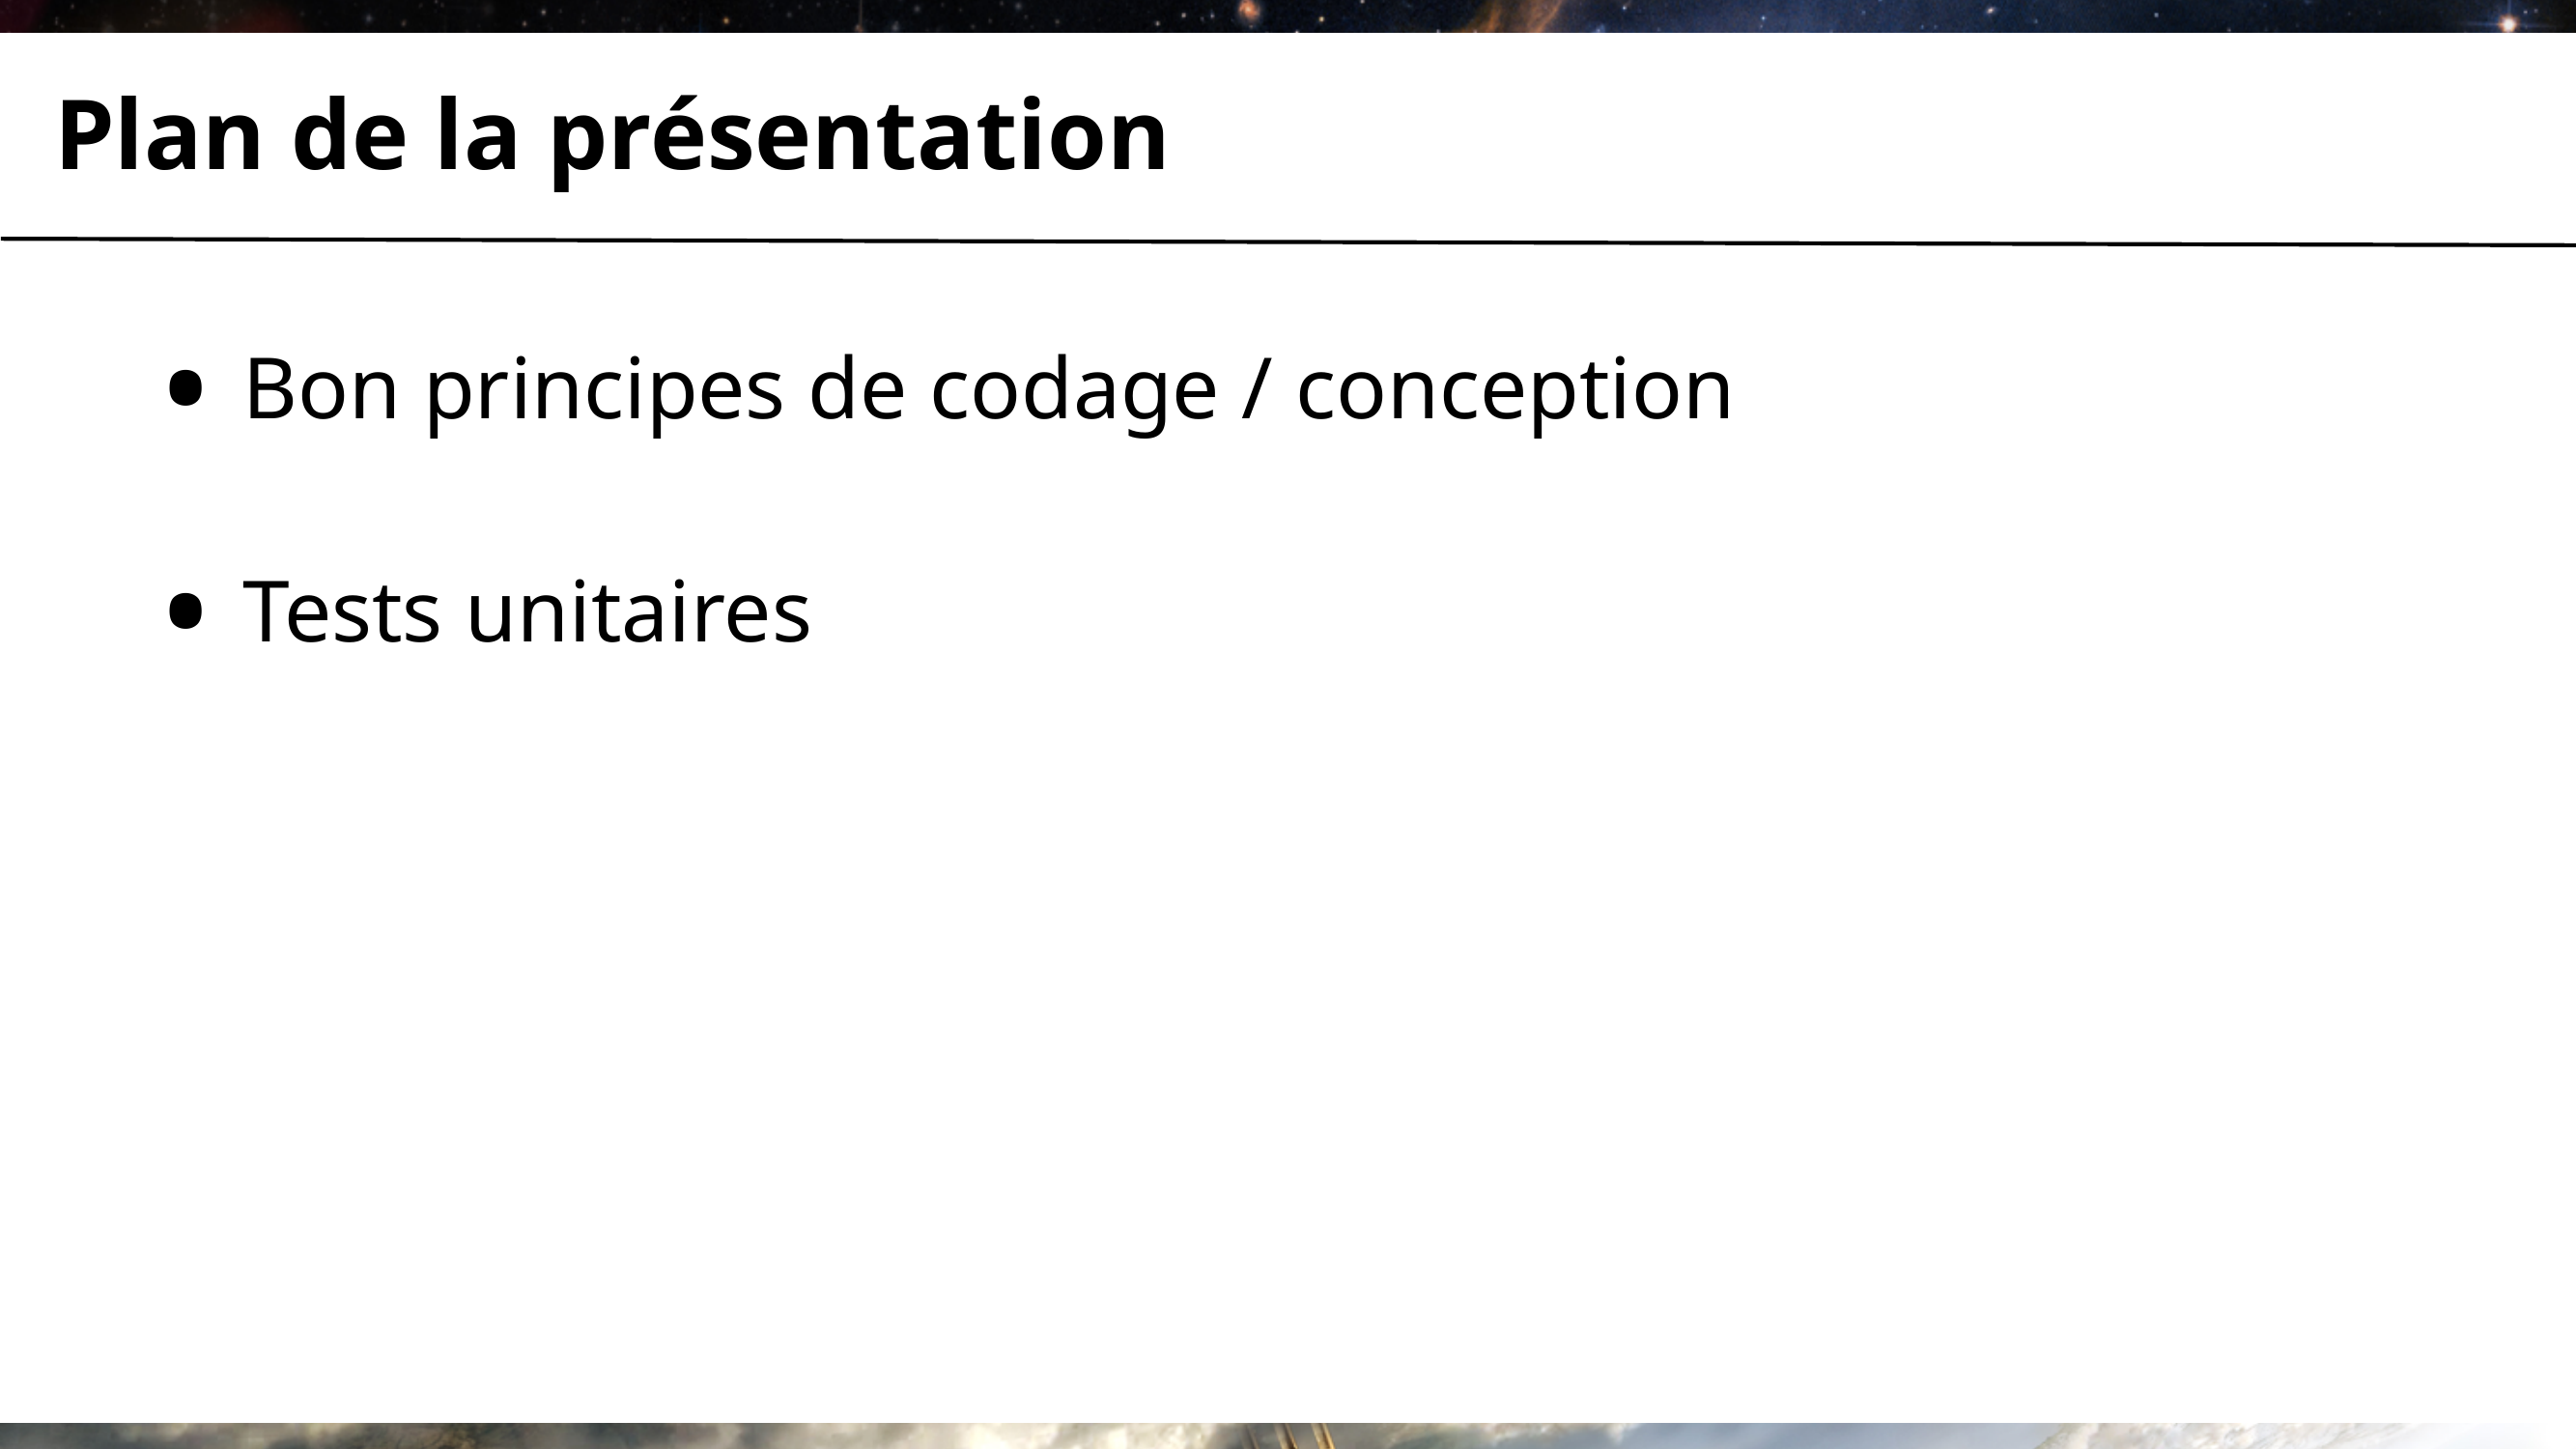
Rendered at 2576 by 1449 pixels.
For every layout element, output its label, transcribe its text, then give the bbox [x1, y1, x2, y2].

picture [0, 1423, 2576, 1449]
picture [0, 0, 2576, 33]
title Plan de la présentation [45, 12, 2528, 250]
list Bon principes de codage / conception Tests unitaires [116, 326, 2457, 1387]
